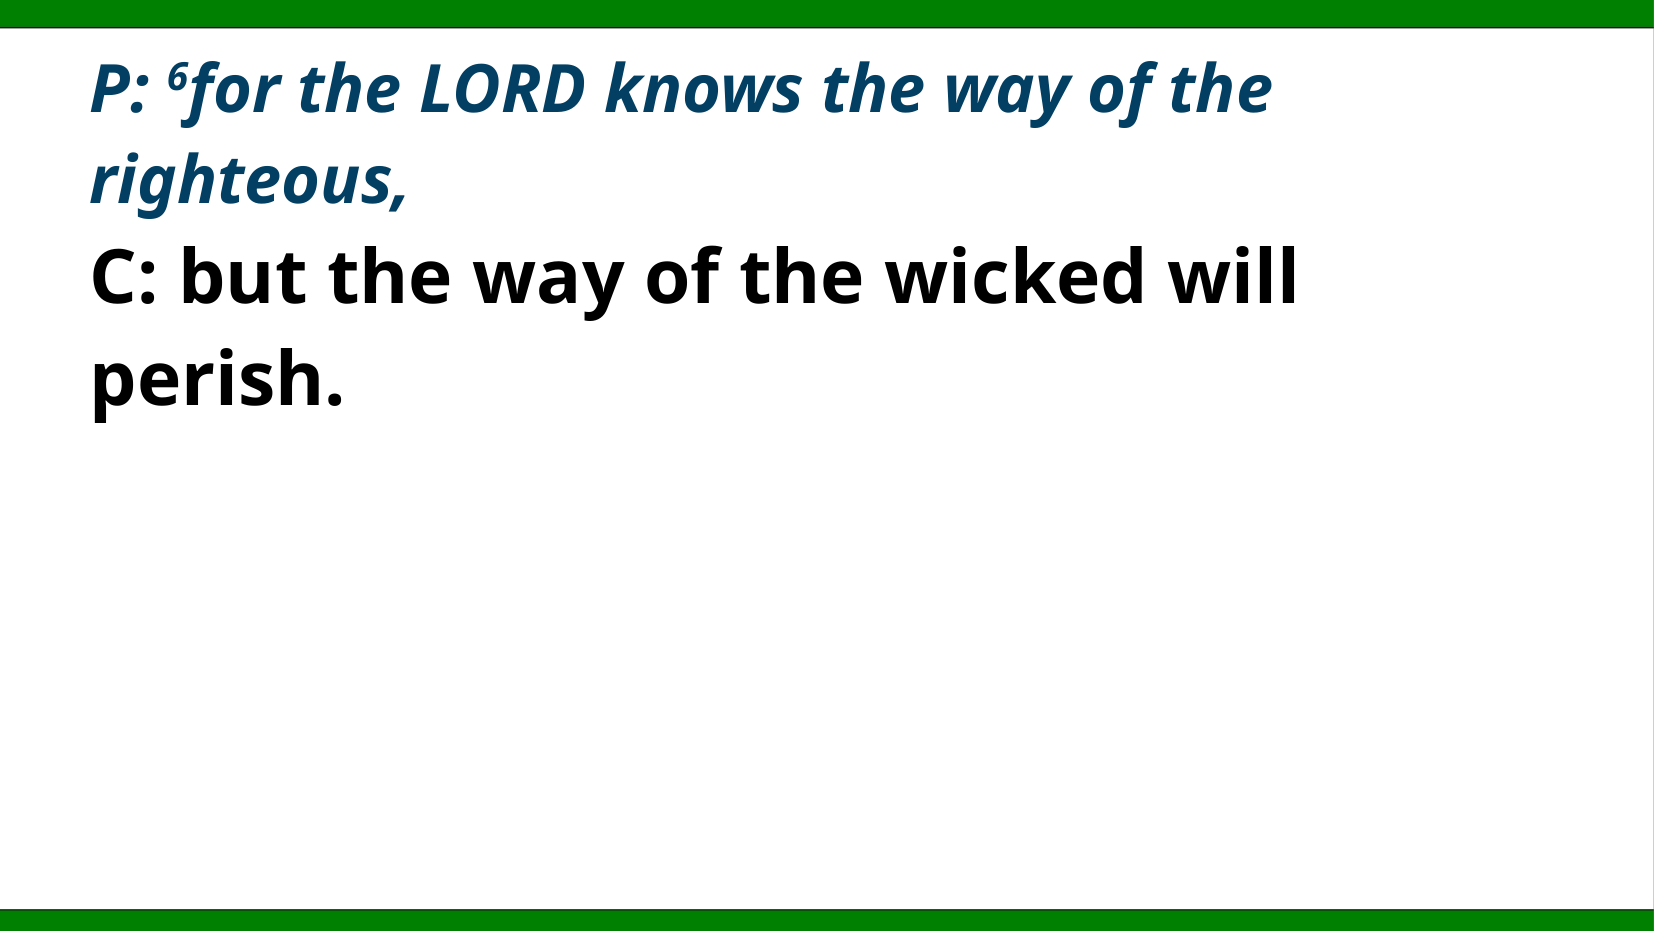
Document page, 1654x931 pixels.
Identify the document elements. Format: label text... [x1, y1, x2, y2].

picture [0, 0, 1654, 931]
text_box P: 6for the Lord knows the way of the righteous, C: but the way of the wicked will perish. [75, 34, 1591, 241]
